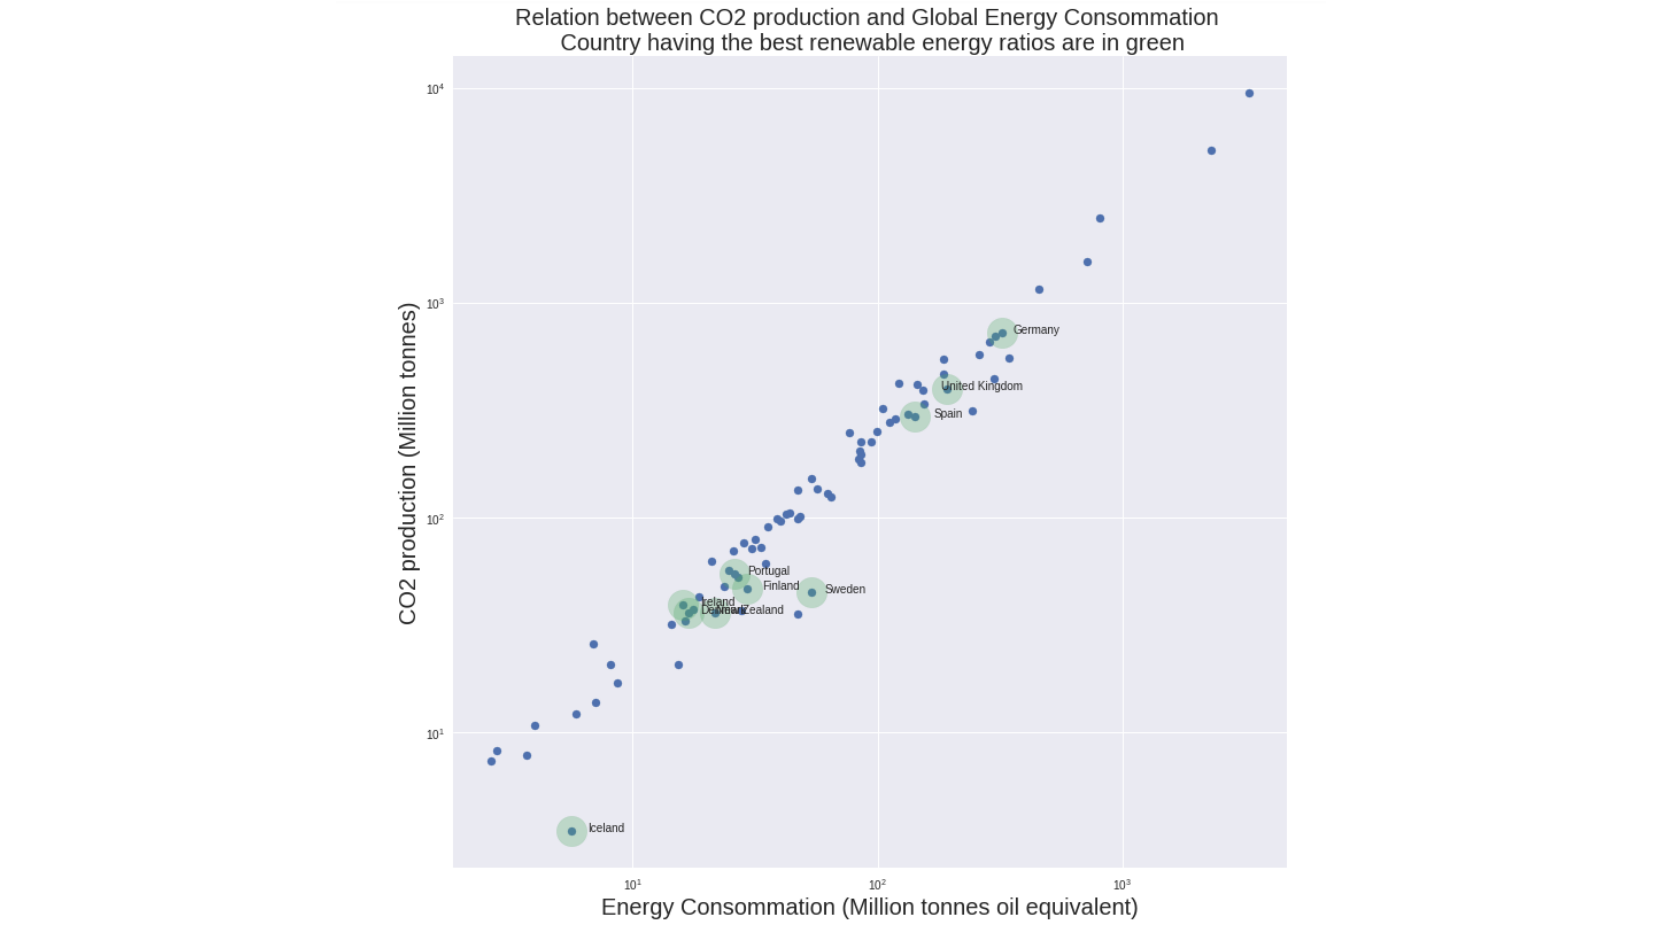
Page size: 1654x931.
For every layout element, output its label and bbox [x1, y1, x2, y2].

picture [336, 1, 1326, 931]
